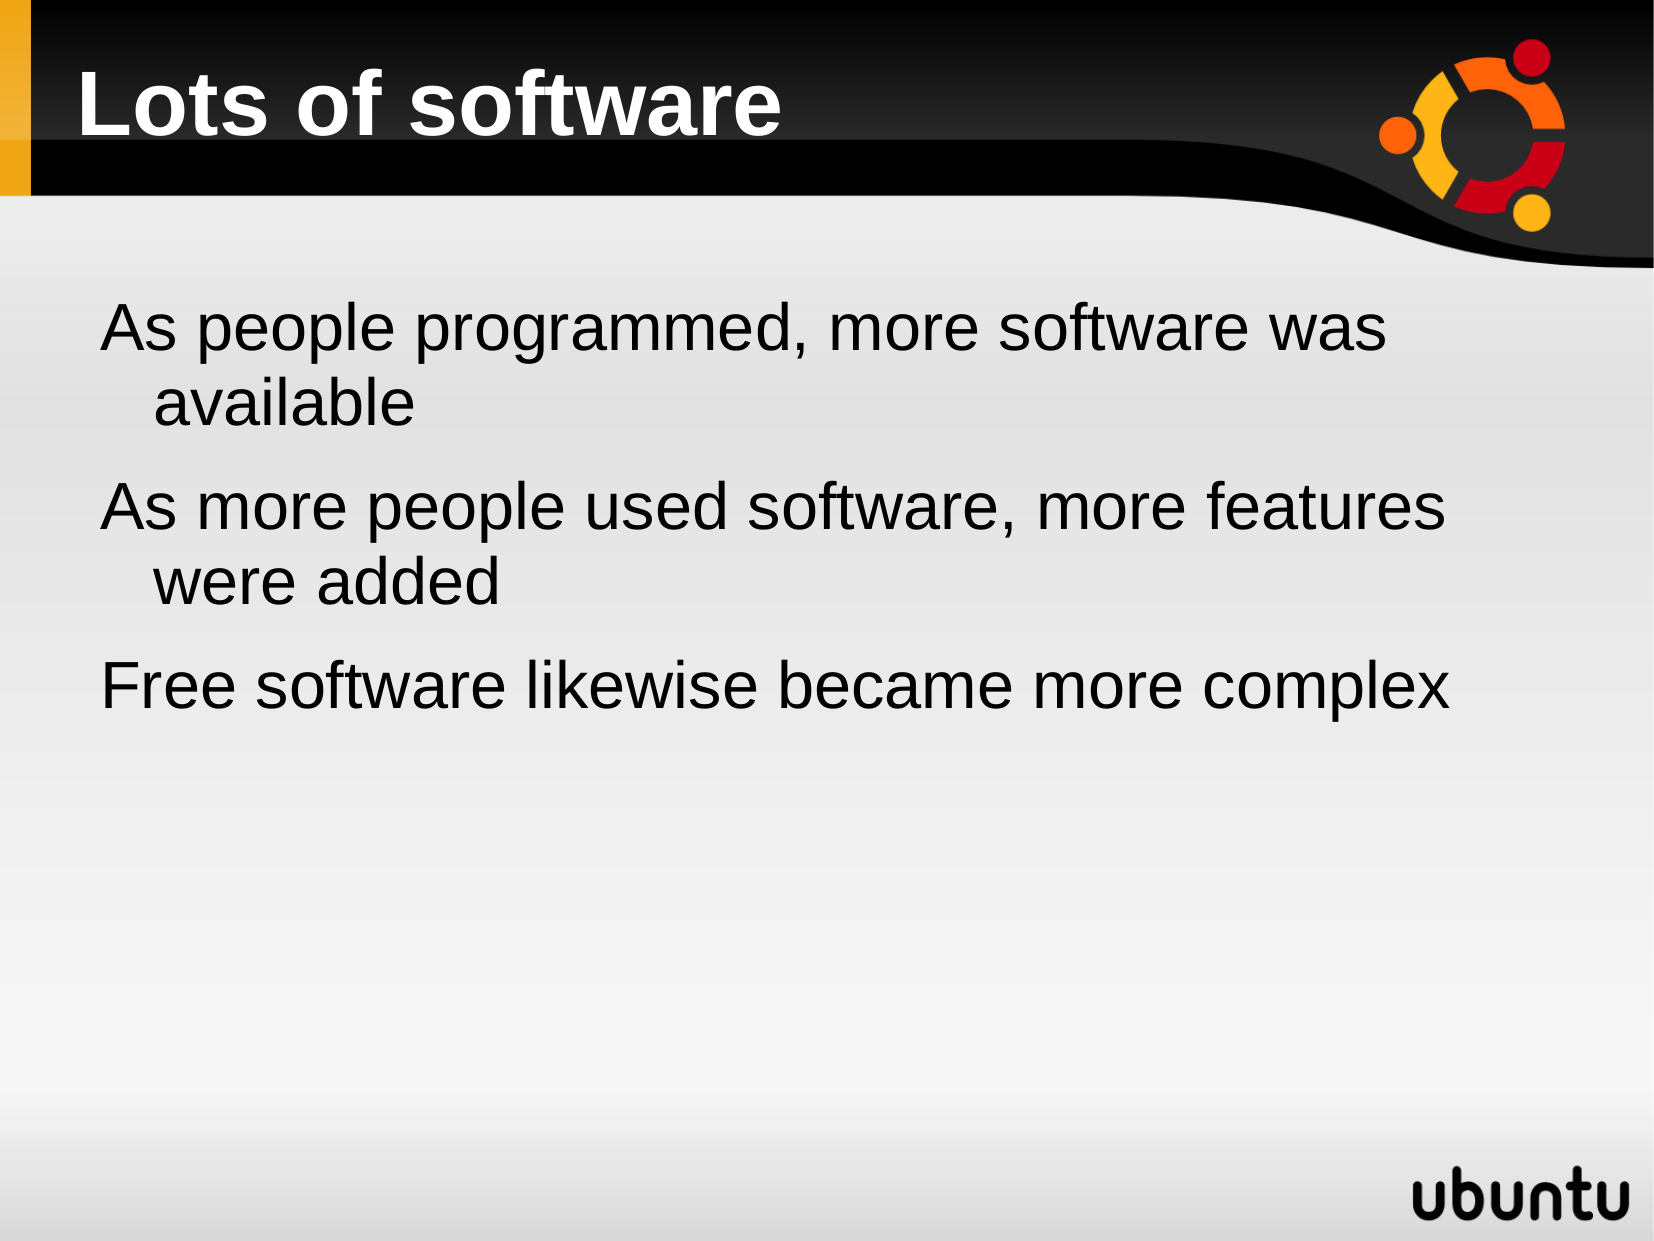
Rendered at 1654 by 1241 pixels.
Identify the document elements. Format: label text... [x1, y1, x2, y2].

title Lots of software [76, 0, 1565, 208]
list As people programmed, more software was available As more people used software, more features were added Free software likewise became more complex [82, 290, 1571, 1109]
picture [0, 0, 1654, 1241]
